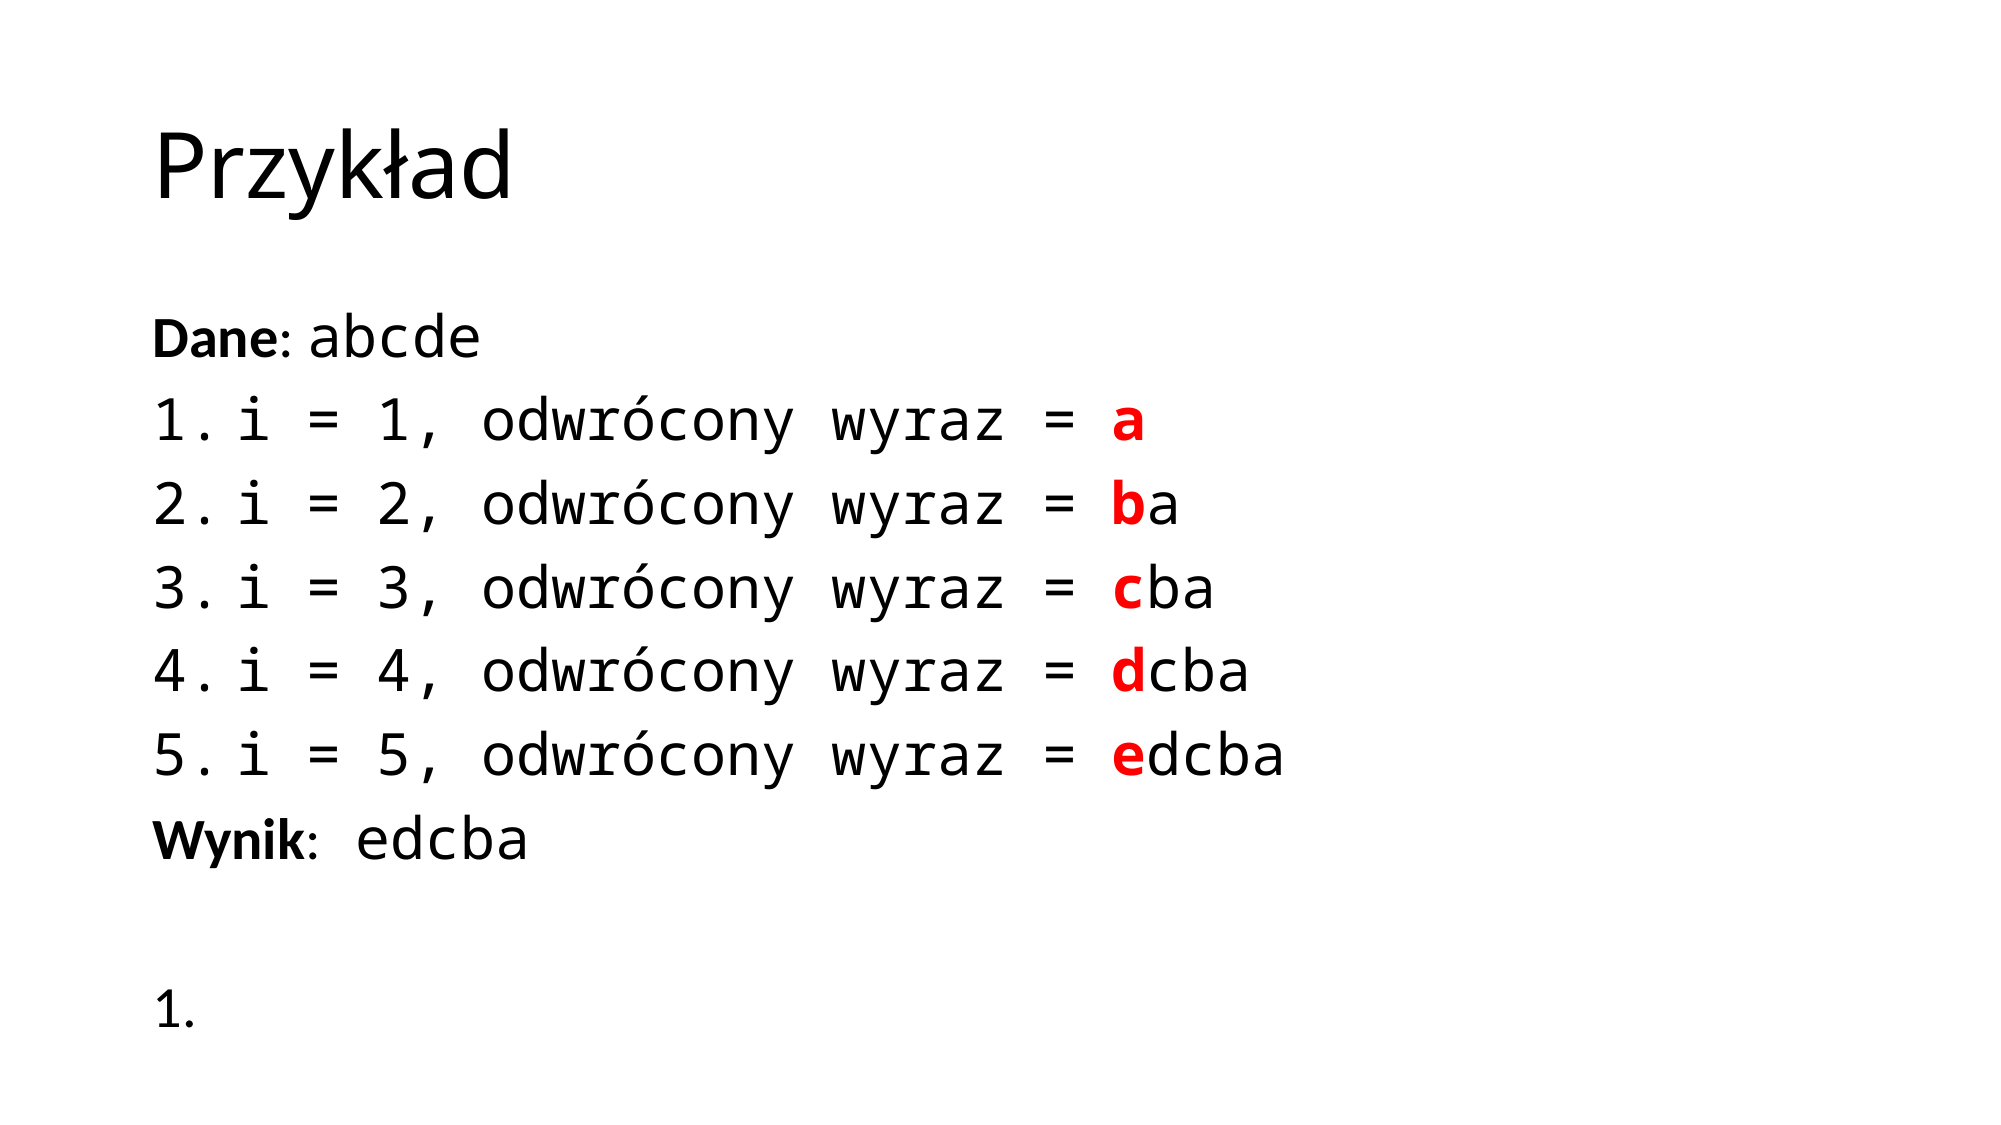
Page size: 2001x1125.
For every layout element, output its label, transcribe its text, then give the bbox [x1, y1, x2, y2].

title Przykład [137, 59, 1863, 278]
list Dane: abcde i = 1, odwrócony wyraz = a i = 2, odwrócony wyraz = ba i = 3, odwrócony wyraz = cba i = 4, odwrócony wyraz = dcba i = 5, odwrócony wyraz = edcba Wynik: edcba [137, 299, 1863, 1014]
